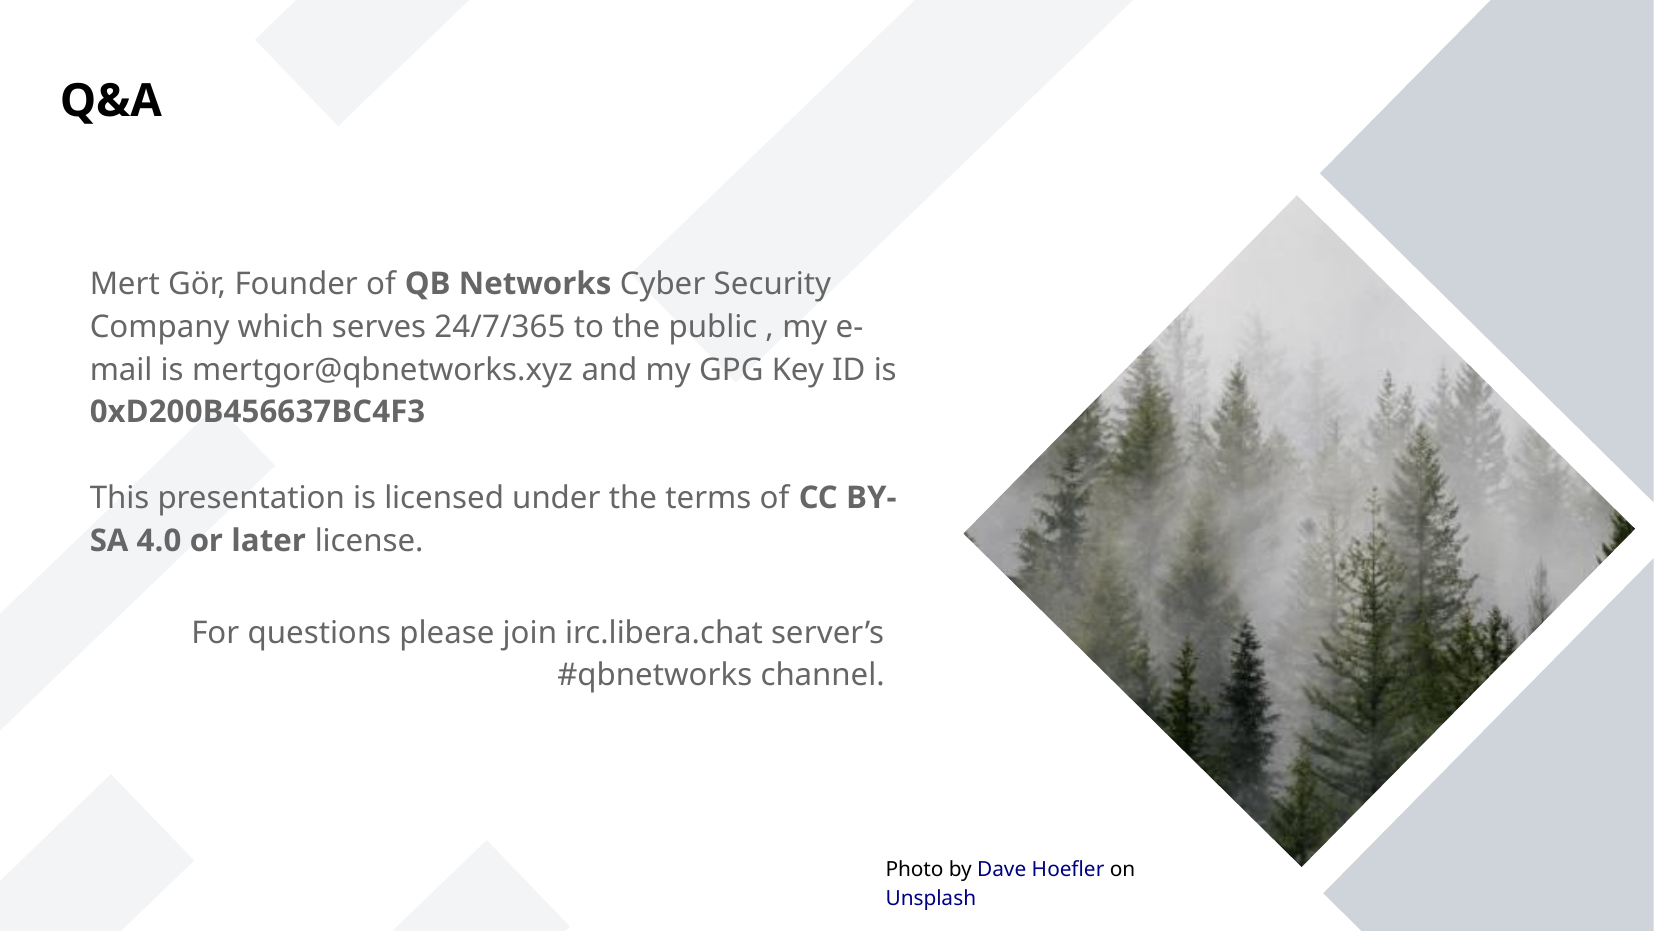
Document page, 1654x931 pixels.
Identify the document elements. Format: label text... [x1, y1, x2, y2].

text_box [963, 195, 1636, 867]
text_box Q&A [45, 60, 631, 138]
text_box Mert Gör, Founder of QB Networks Cyber Security Company which serves 24/7/365 to the public , my e-mail is mertgor@qbnetworks.xyz and my GPG Key ID is 0xD200B456637BC4F3 This presentation is licensed under the terms of CC BY-SA 4.0 or later license. [75, 253, 916, 526]
text_box Photo by Dave Hoefler on Unsplash [870, 846, 1231, 887]
text_box For questions please join irc.libera.chat server’s #qbnetworks channel. [60, 602, 901, 789]
